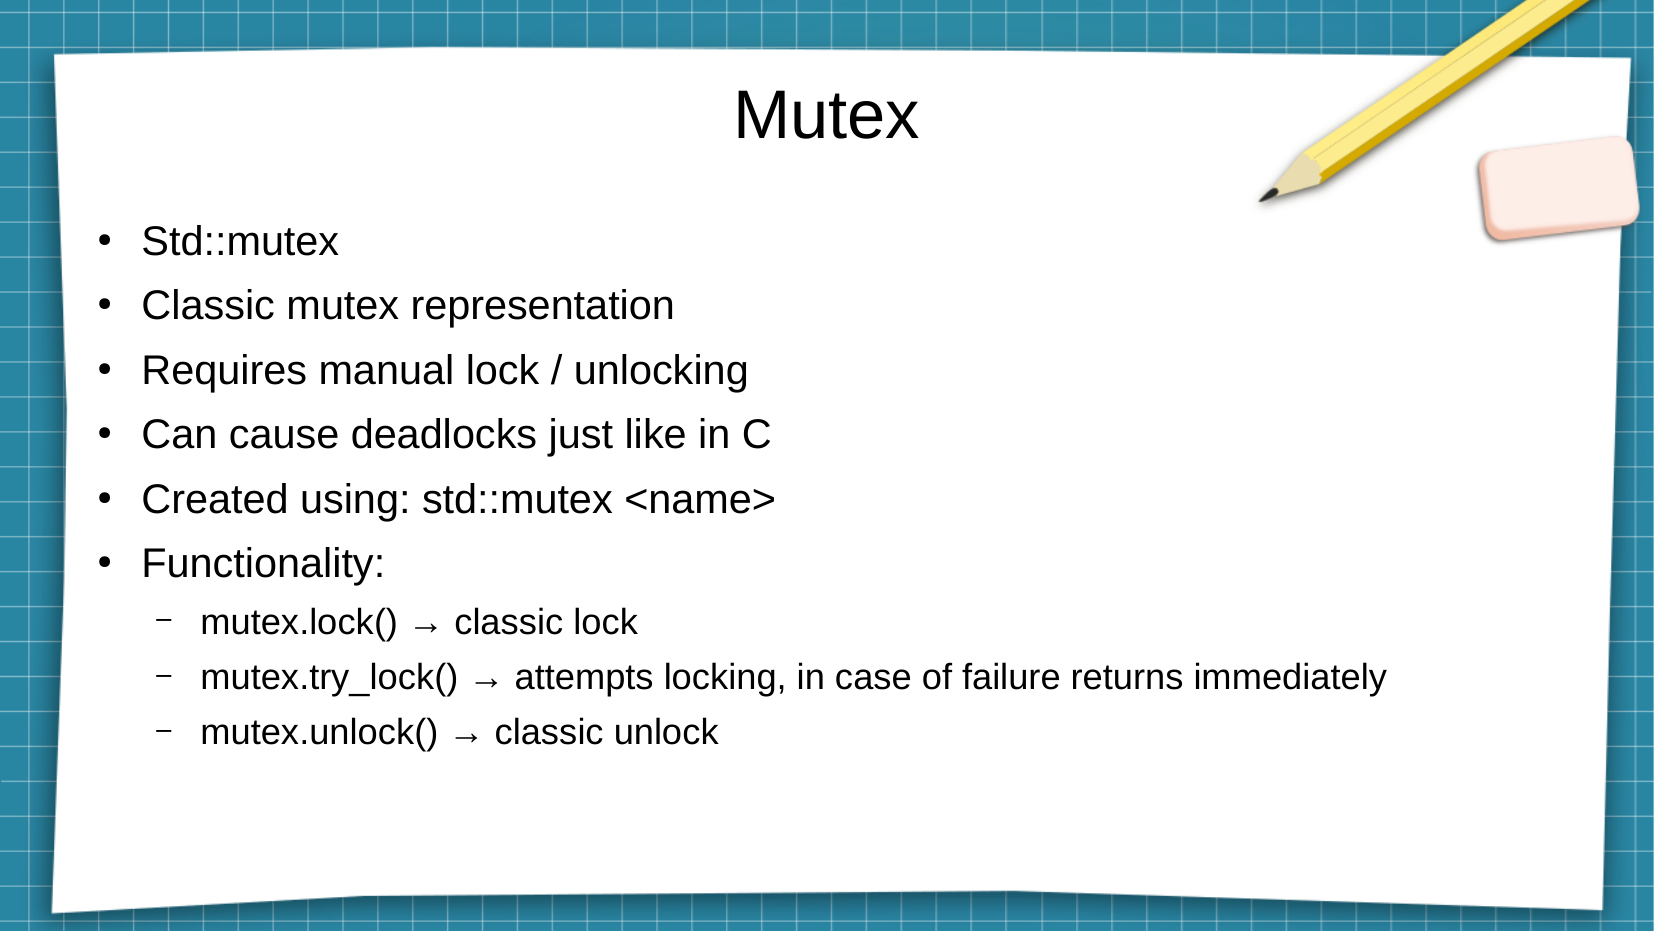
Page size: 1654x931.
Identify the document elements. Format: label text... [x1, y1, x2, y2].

list Std::mutex Classic mutex representation Requires manual lock / unlocking Can cause deadlocks just like in C Created using: std::mutex <name> Functionality: mutex.lock() → classic lock mutex.try_lock() → attempts locking, in case of failure returns immediately mutex.unlock() → classic unlock [82, 217, 1571, 758]
picture [0, 0, 1654, 931]
title Mutex [82, 37, 1571, 193]
